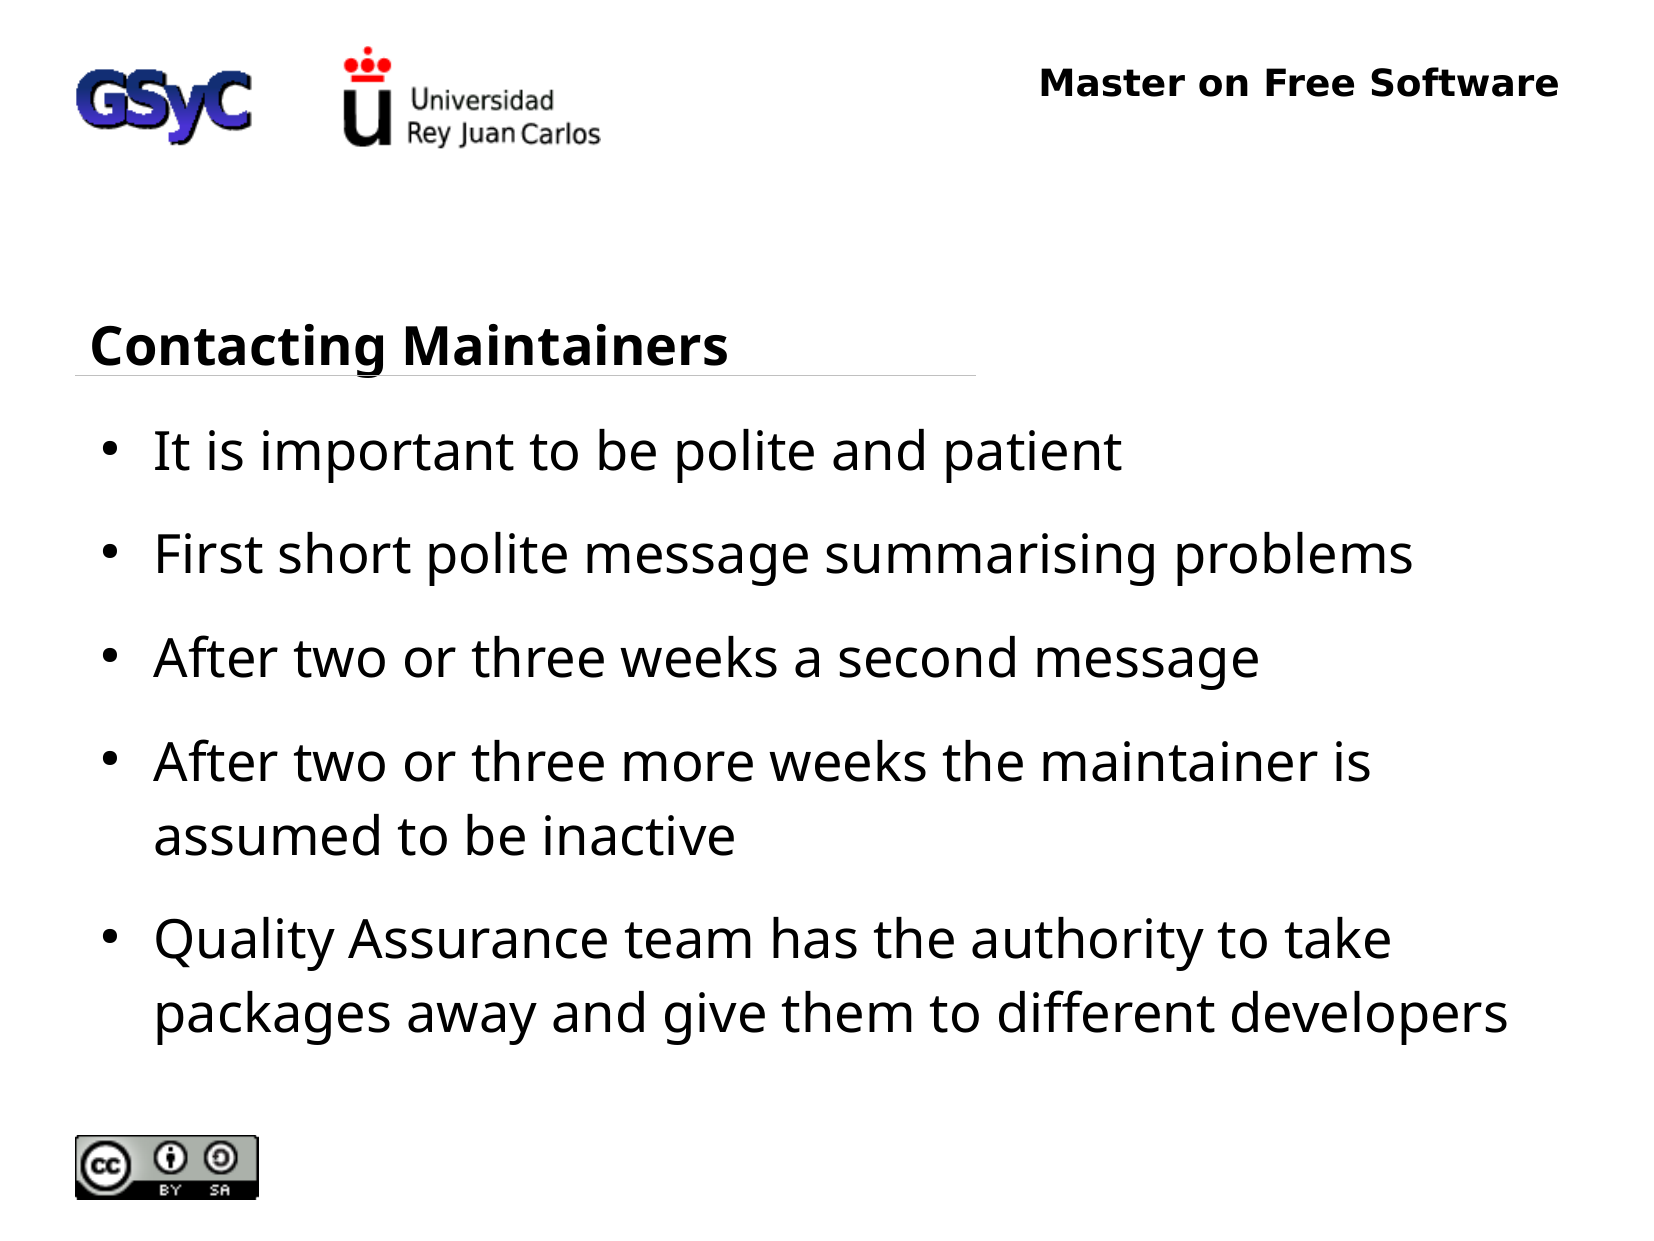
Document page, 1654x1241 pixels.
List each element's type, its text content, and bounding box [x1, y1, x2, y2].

picture [75, 1163, 259, 1200]
picture [75, 46, 601, 150]
list It is important to be polite and patient First short polite message summarising problems After two or three weeks a second message After two or three more weeks the maintainer is assumed to be inactive Quality Assurance team has the authority to take packages away and give them to different developers [82, 412, 1571, 1109]
text_box [75, 412, 1576, 1163]
text_box Contacting Maintainers [75, 300, 1538, 381]
